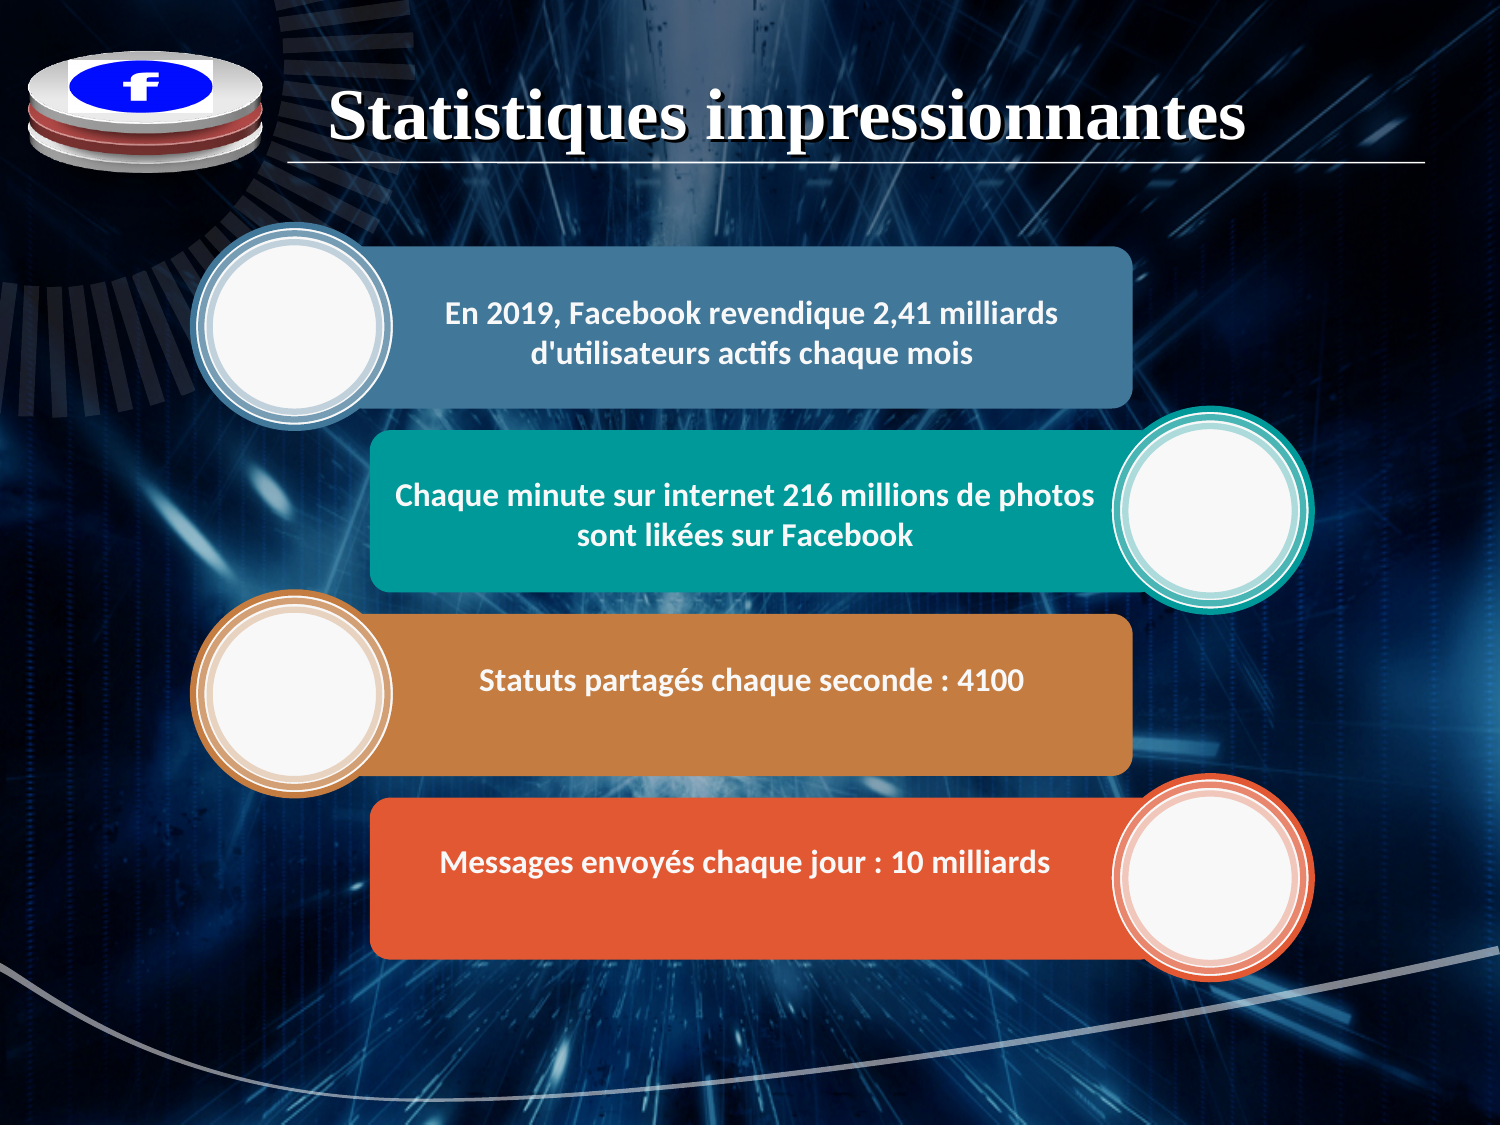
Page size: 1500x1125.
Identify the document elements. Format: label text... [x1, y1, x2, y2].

text_box En 2019, Facebook revendique 2,41 milliards d'utilisateurs actifs chaque mois [383, 283, 1128, 379]
title Statistiques impressionnantes [312, 37, 1426, 183]
text_box Statuts partagés chaque seconde : 4100 [387, 650, 1128, 707]
text_box [192, 592, 1133, 796]
text_box [369, 776, 1312, 980]
text_box [192, 224, 1133, 428]
picture [68, 60, 213, 113]
text_box Chaque minute sur internet 216 millions de photos sont likées sur Facebook [370, 465, 1121, 561]
text_box Messages envoyés chaque jour : 10 milliards [370, 833, 1118, 889]
text_box [369, 408, 1312, 612]
